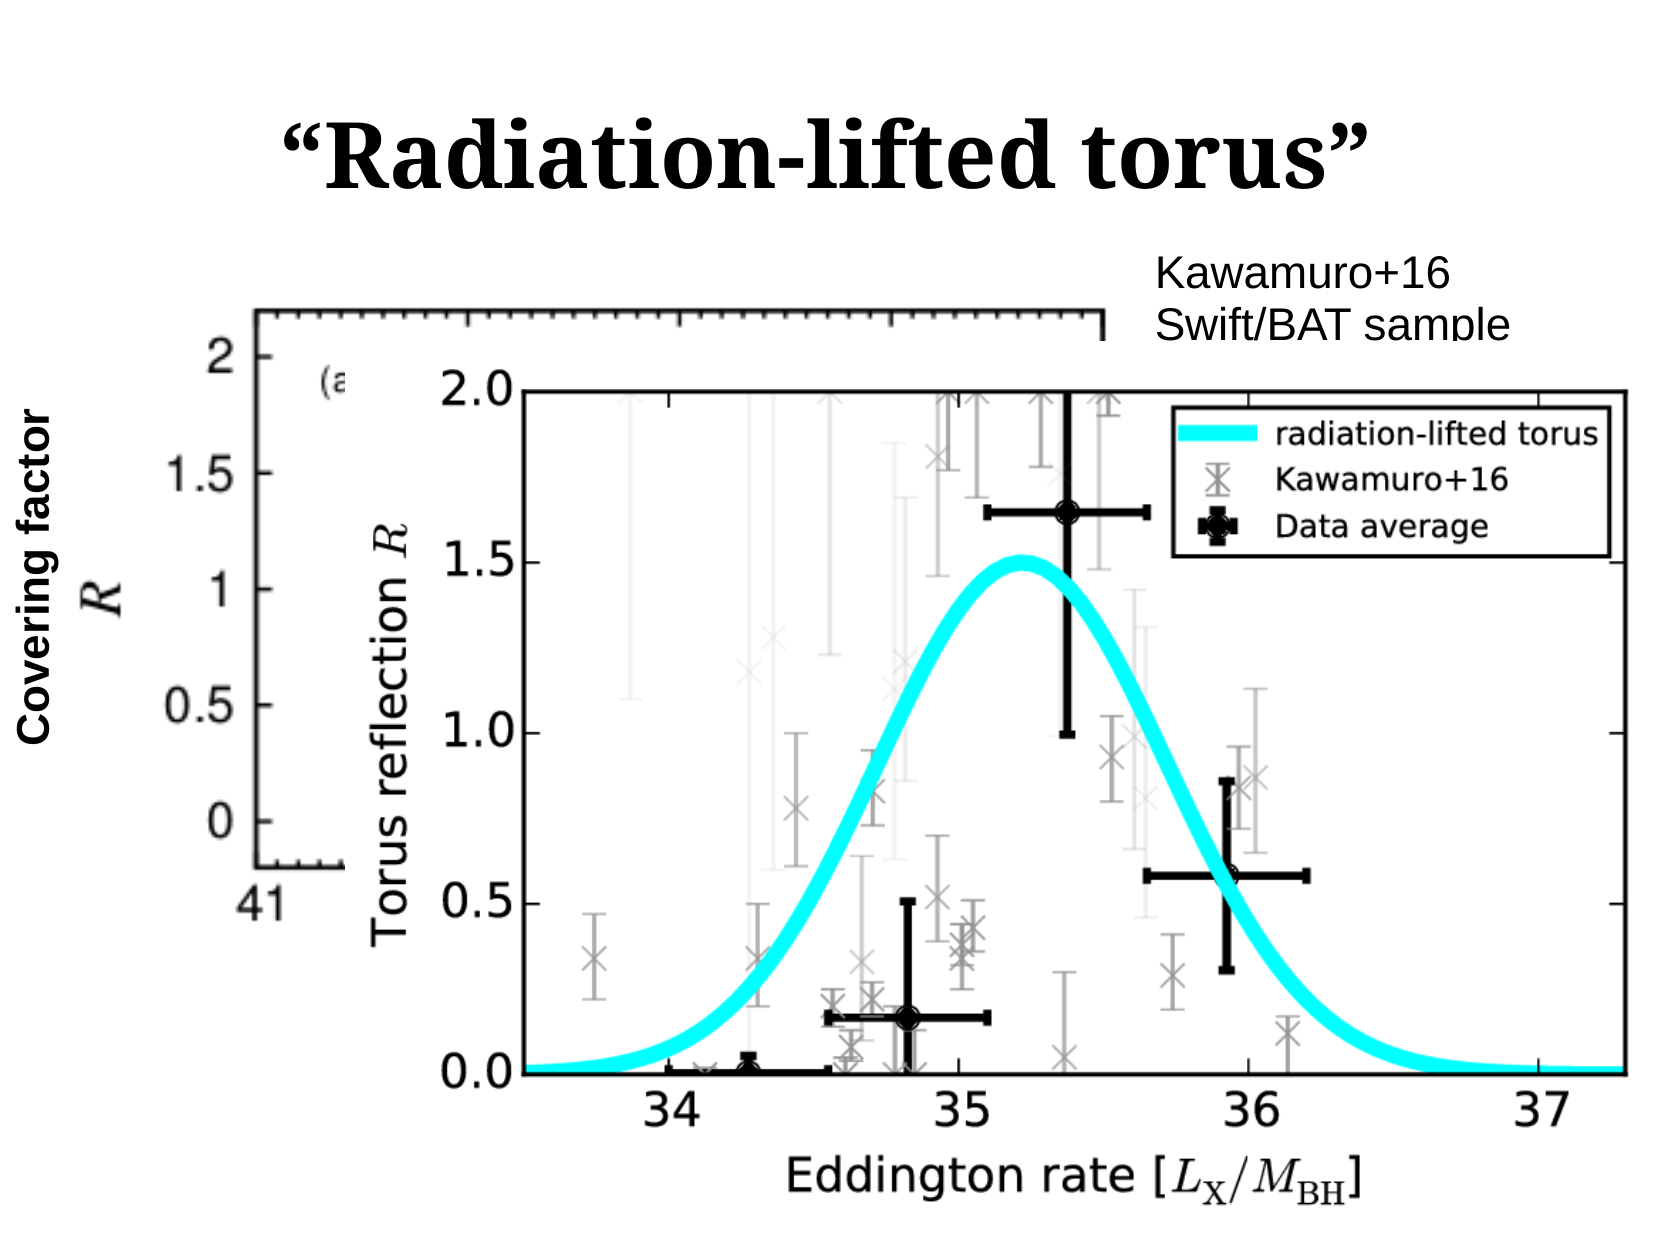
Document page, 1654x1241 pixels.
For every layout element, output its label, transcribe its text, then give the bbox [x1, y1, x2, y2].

text_box Covering factor [0, 60, 67, 1096]
text_box Kawamuro+16 Swift/BAT sample [1140, 240, 1606, 341]
title “Radiation-lifted torus” [82, 49, 1571, 257]
picture [67, 269, 1654, 1240]
